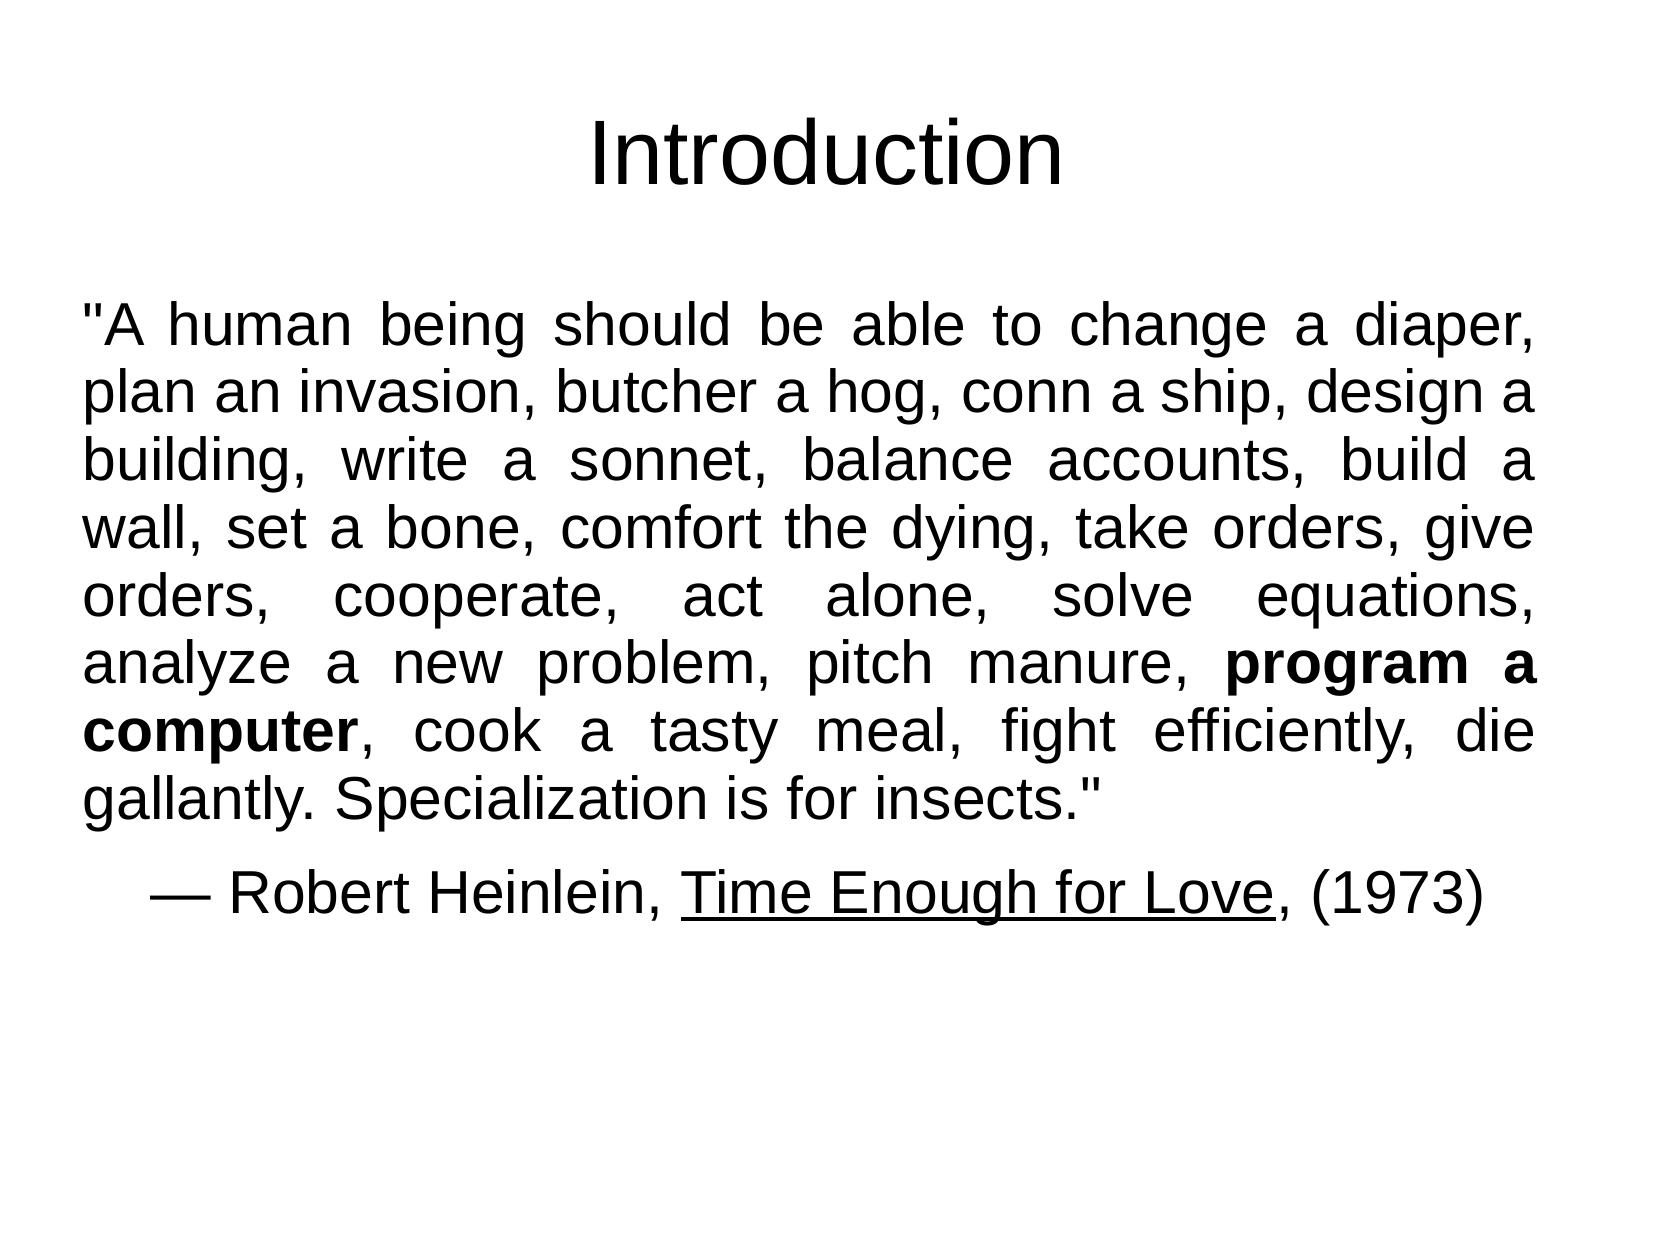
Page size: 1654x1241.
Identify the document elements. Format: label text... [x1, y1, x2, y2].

list "A human being should be able to change a diaper, plan an invasion, butcher a hog, conn a ship, design a building, write a sonnet, balance accounts, build a wall, set a bone, comfort the dying, take orders, give orders, cooperate, act alone, solve equations, analyze a new problem, pitch manure, program a computer, cook a tasty meal, fight efficiently, die gallantly. Specialization is for insects." — Robert Heinlein, Time Enough for Love, (1973) [82, 290, 1538, 1010]
title Introduction [82, 49, 1571, 257]
